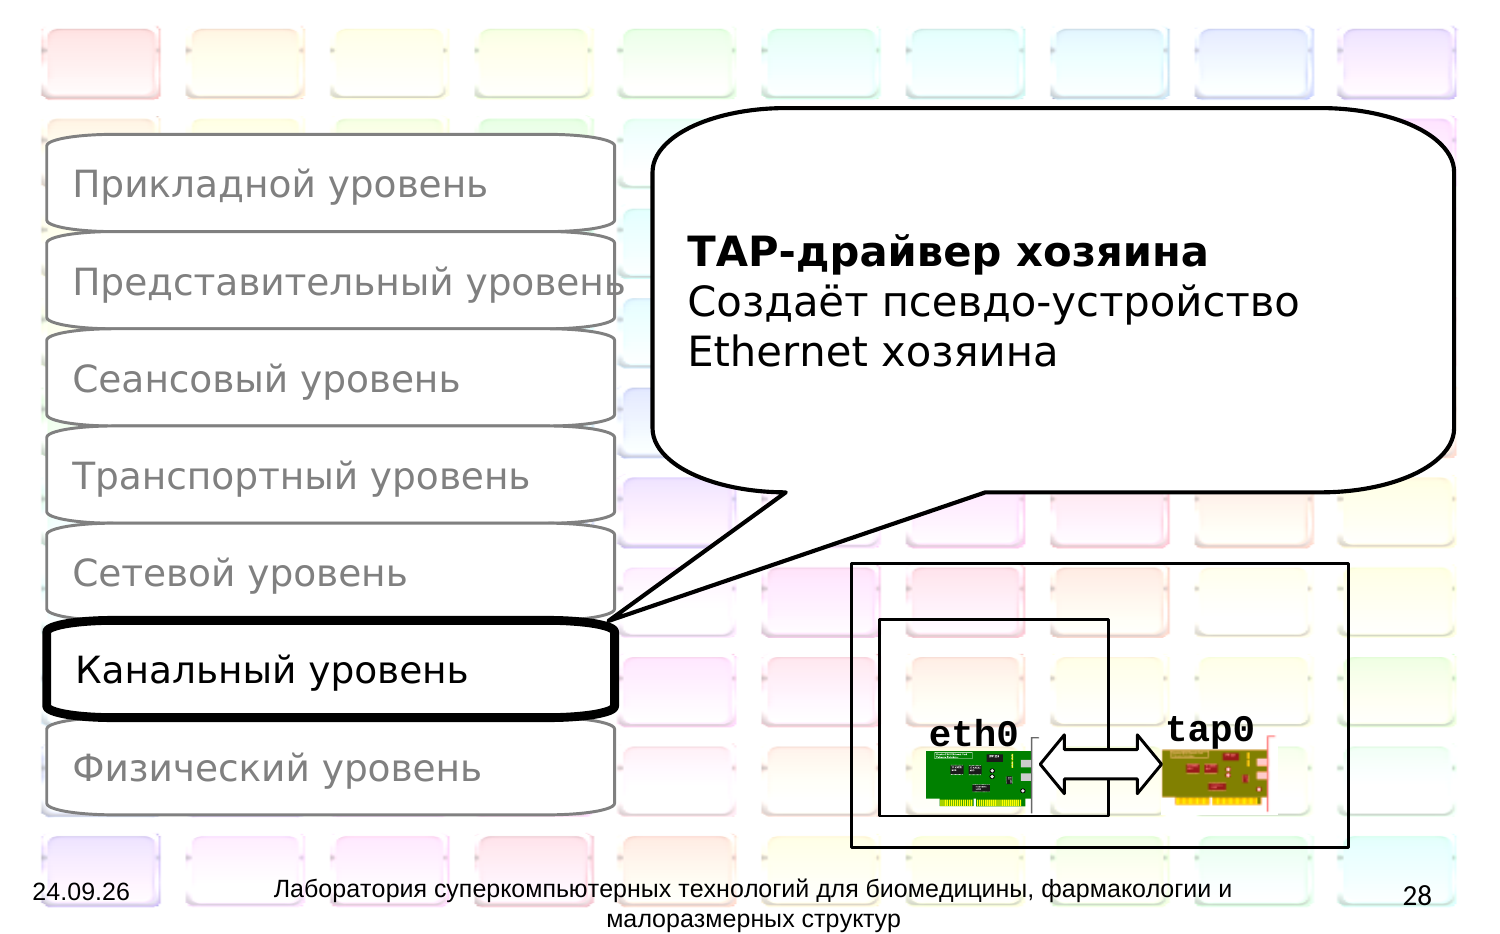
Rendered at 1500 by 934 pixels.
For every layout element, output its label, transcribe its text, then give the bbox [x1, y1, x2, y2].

text_box [1040, 734, 1162, 794]
picture [0, 0, 1500, 934]
text_box Прикладной уровень [46, 134, 615, 232]
text_box Физический уровень [46, 718, 615, 815]
text_box Лаборатория суперкомпьютерных технологий для биомедицины, фармакологии и малоразмерных структур [171, 864, 1338, 915]
text_box TAP-драйвер хозяина Создаёт псевдо-устройство Ethernet хозяина [608, 108, 1455, 621]
text_box Канальный уровень [46, 620, 615, 718]
text_box Сеансовый уровень [46, 328, 615, 426]
text_box Представительный уровень [46, 231, 615, 329]
text_box Транспортный уровень [46, 425, 615, 523]
text_box Сетевой уровень [46, 523, 615, 620]
text_box 11.03.12 [17, 868, 184, 918]
text_box eth0 [924, 712, 1024, 752]
text_box tap0 [1160, 707, 1267, 747]
text_box <номер> [1387, 868, 1473, 918]
